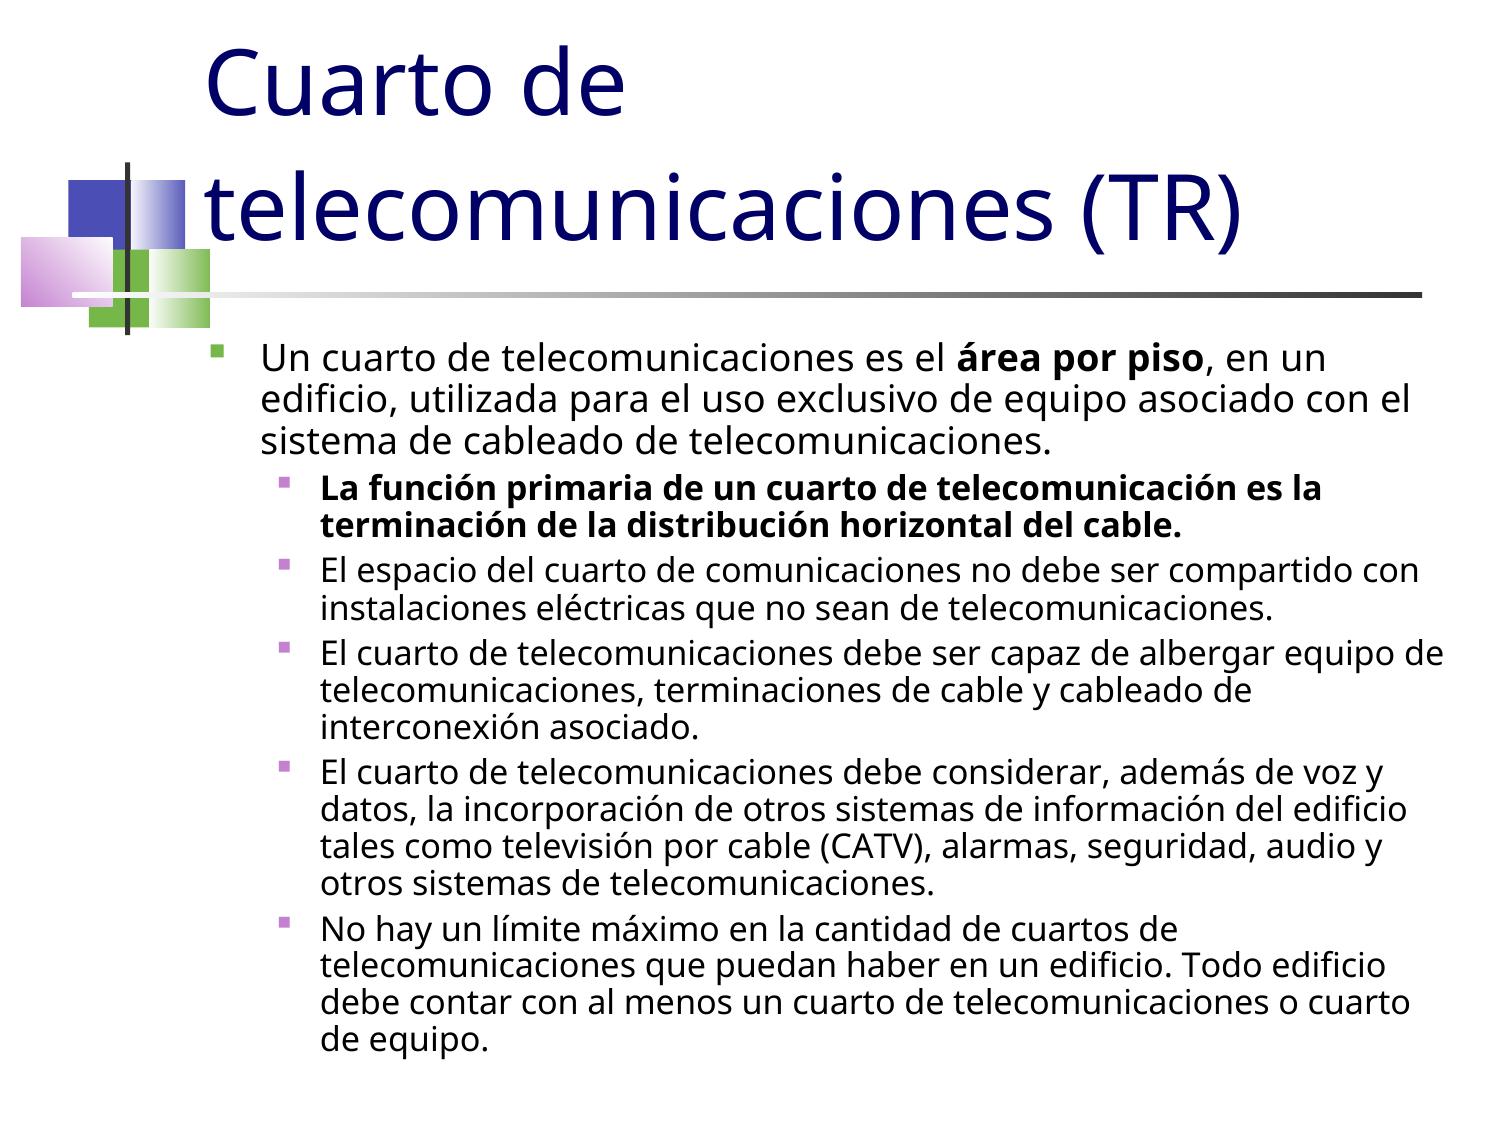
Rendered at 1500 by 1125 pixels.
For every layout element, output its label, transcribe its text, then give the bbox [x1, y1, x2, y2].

list Un cuarto de telecomunicaciones es el área por piso, en un edificio, utilizada para el uso exclusivo de equipo asociado con el sistema de cableado de telecomunicaciones. La función primaria de un cuarto de telecomunicación es la terminación de la distribución horizontal del cable. El espacio del cuarto de comunicaciones no debe ser compartido con instalaciones eléctricas que no sean de telecomunicaciones. El cuarto de telecomunicaciones debe ser capaz de albergar equipo de telecomunicaciones, terminaciones de cable y cableado de interconexión asociado. El cuarto de telecomunicaciones debe considerar, además de voz y datos, la incorporación de otros sistemas de información del edificio tales como televisión por cable (CATV), alarmas, seguridad, audio y otros sistemas de telecomunicaciones. No hay un límite máximo en la cantidad de cuartos de telecomunicaciones que puedan haber en un edificio. Todo edificio debe contar con al menos un cuarto de telecomunicaciones o cuarto de equipo. [193, 330, 1469, 1071]
title Cuarto de telecomunicaciones (TR) [188, 35, 1468, 276]
